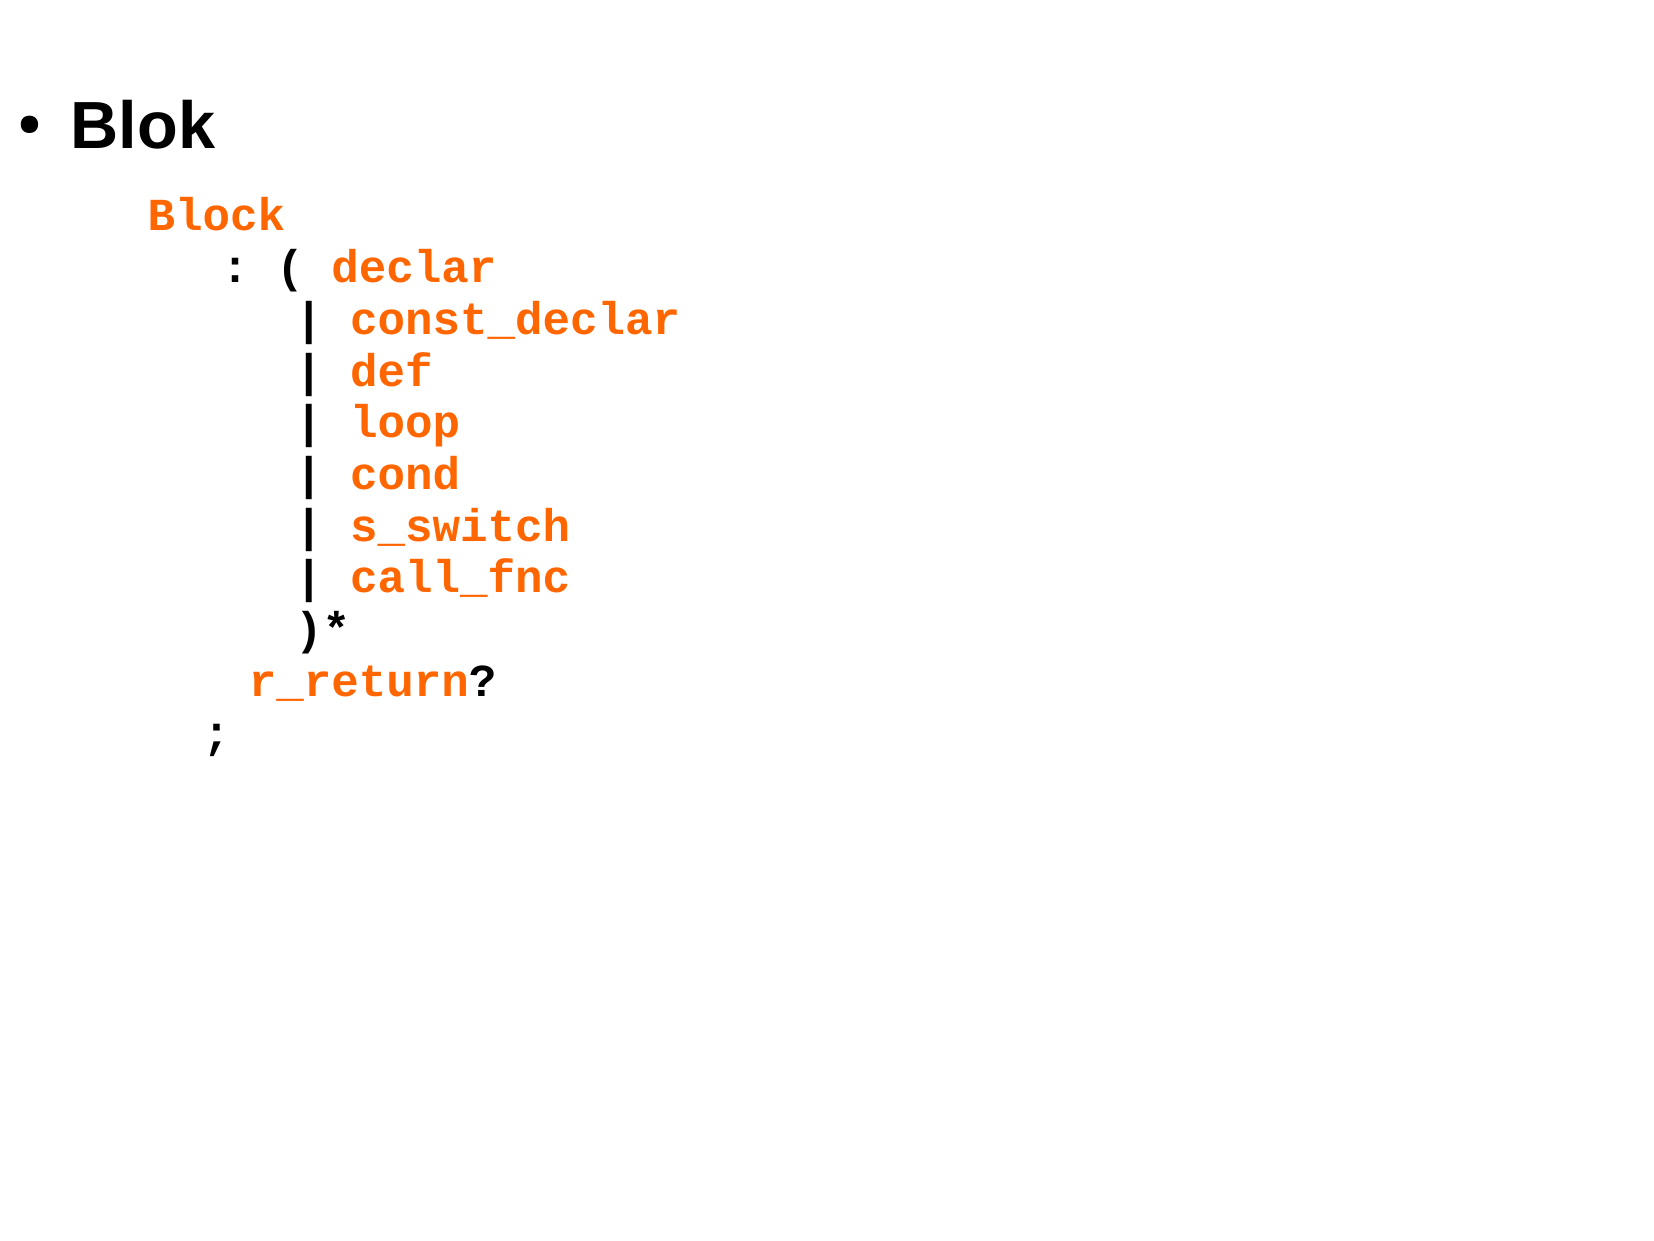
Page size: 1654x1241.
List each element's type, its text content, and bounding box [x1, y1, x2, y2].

list Blok Block : ( declar | const_declar | def | loop | cond | s_switch | call_fnc )* r_return? ; [0, 88, 1571, 1109]
